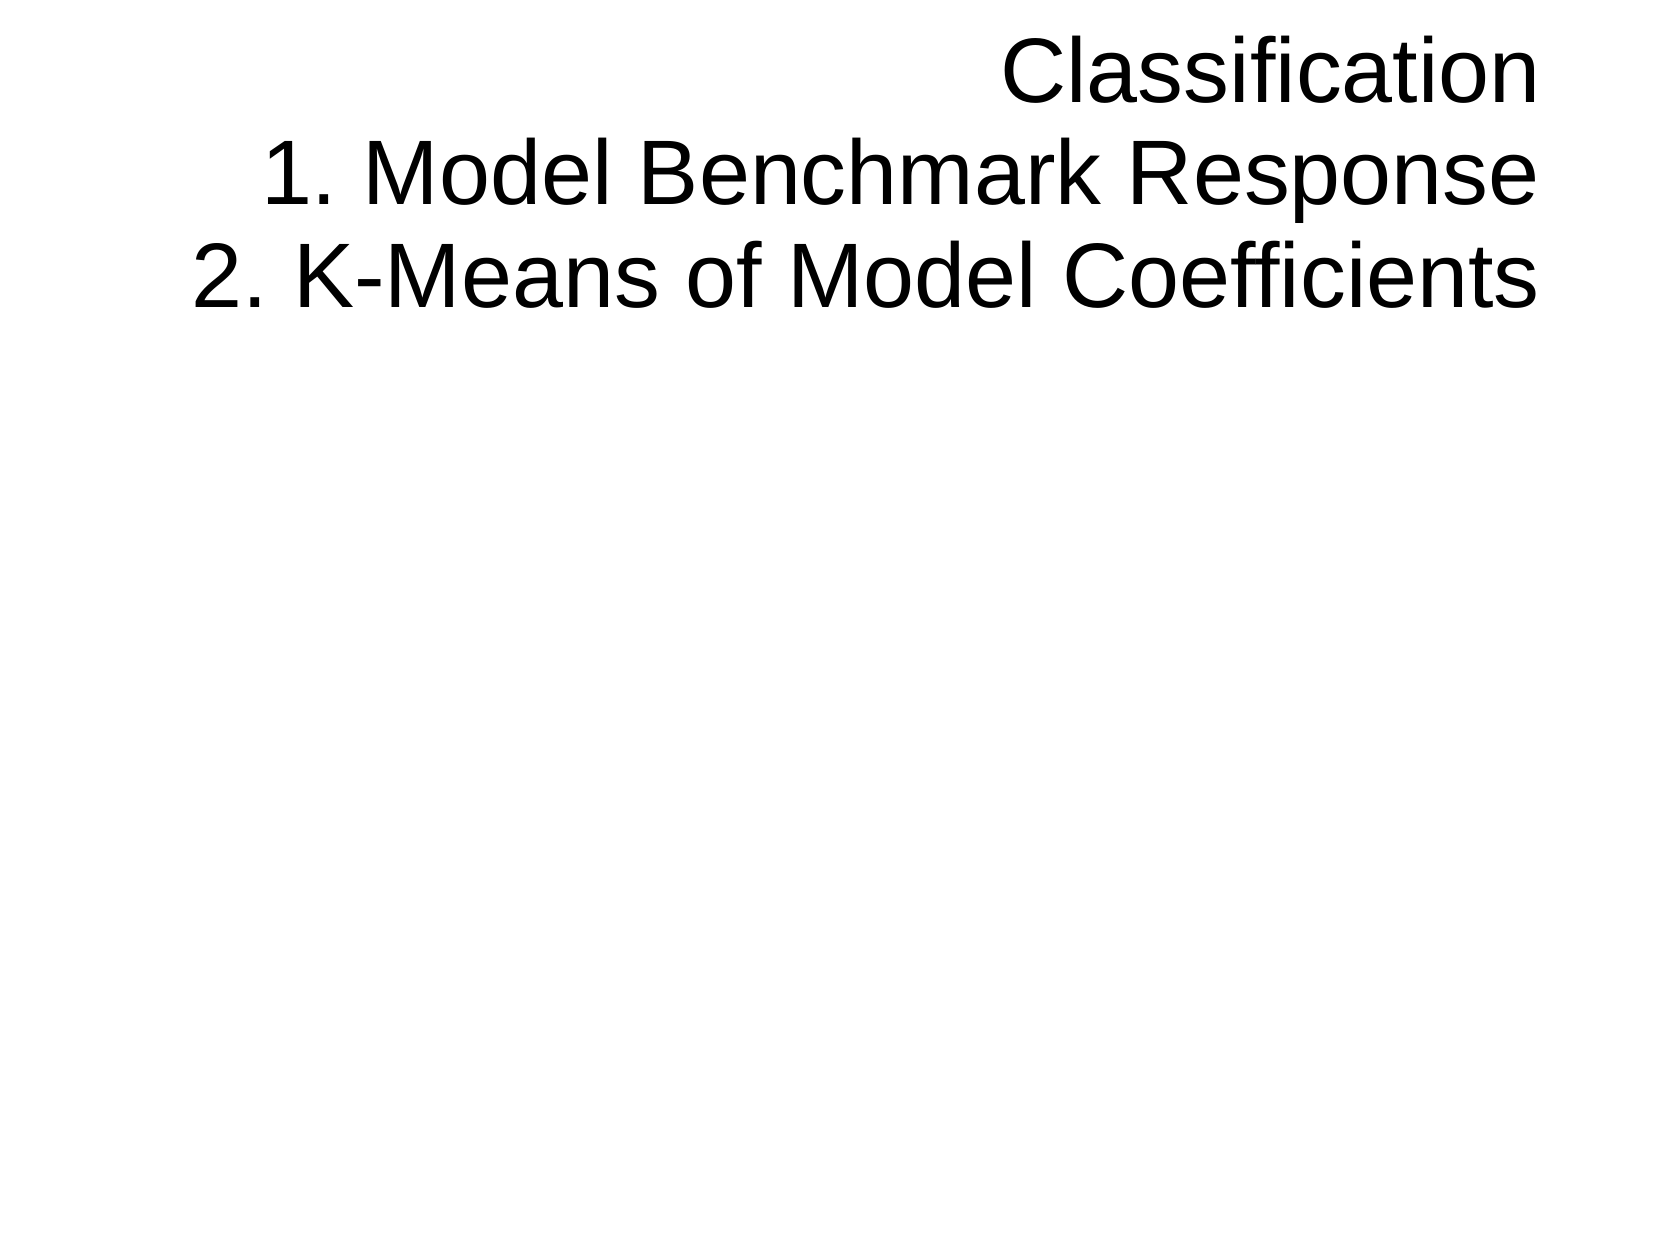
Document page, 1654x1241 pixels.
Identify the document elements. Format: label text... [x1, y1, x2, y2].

title Classification 1. Model Benchmark Response 2. K-Means of Model Coefficients [53, 52, 1542, 397]
